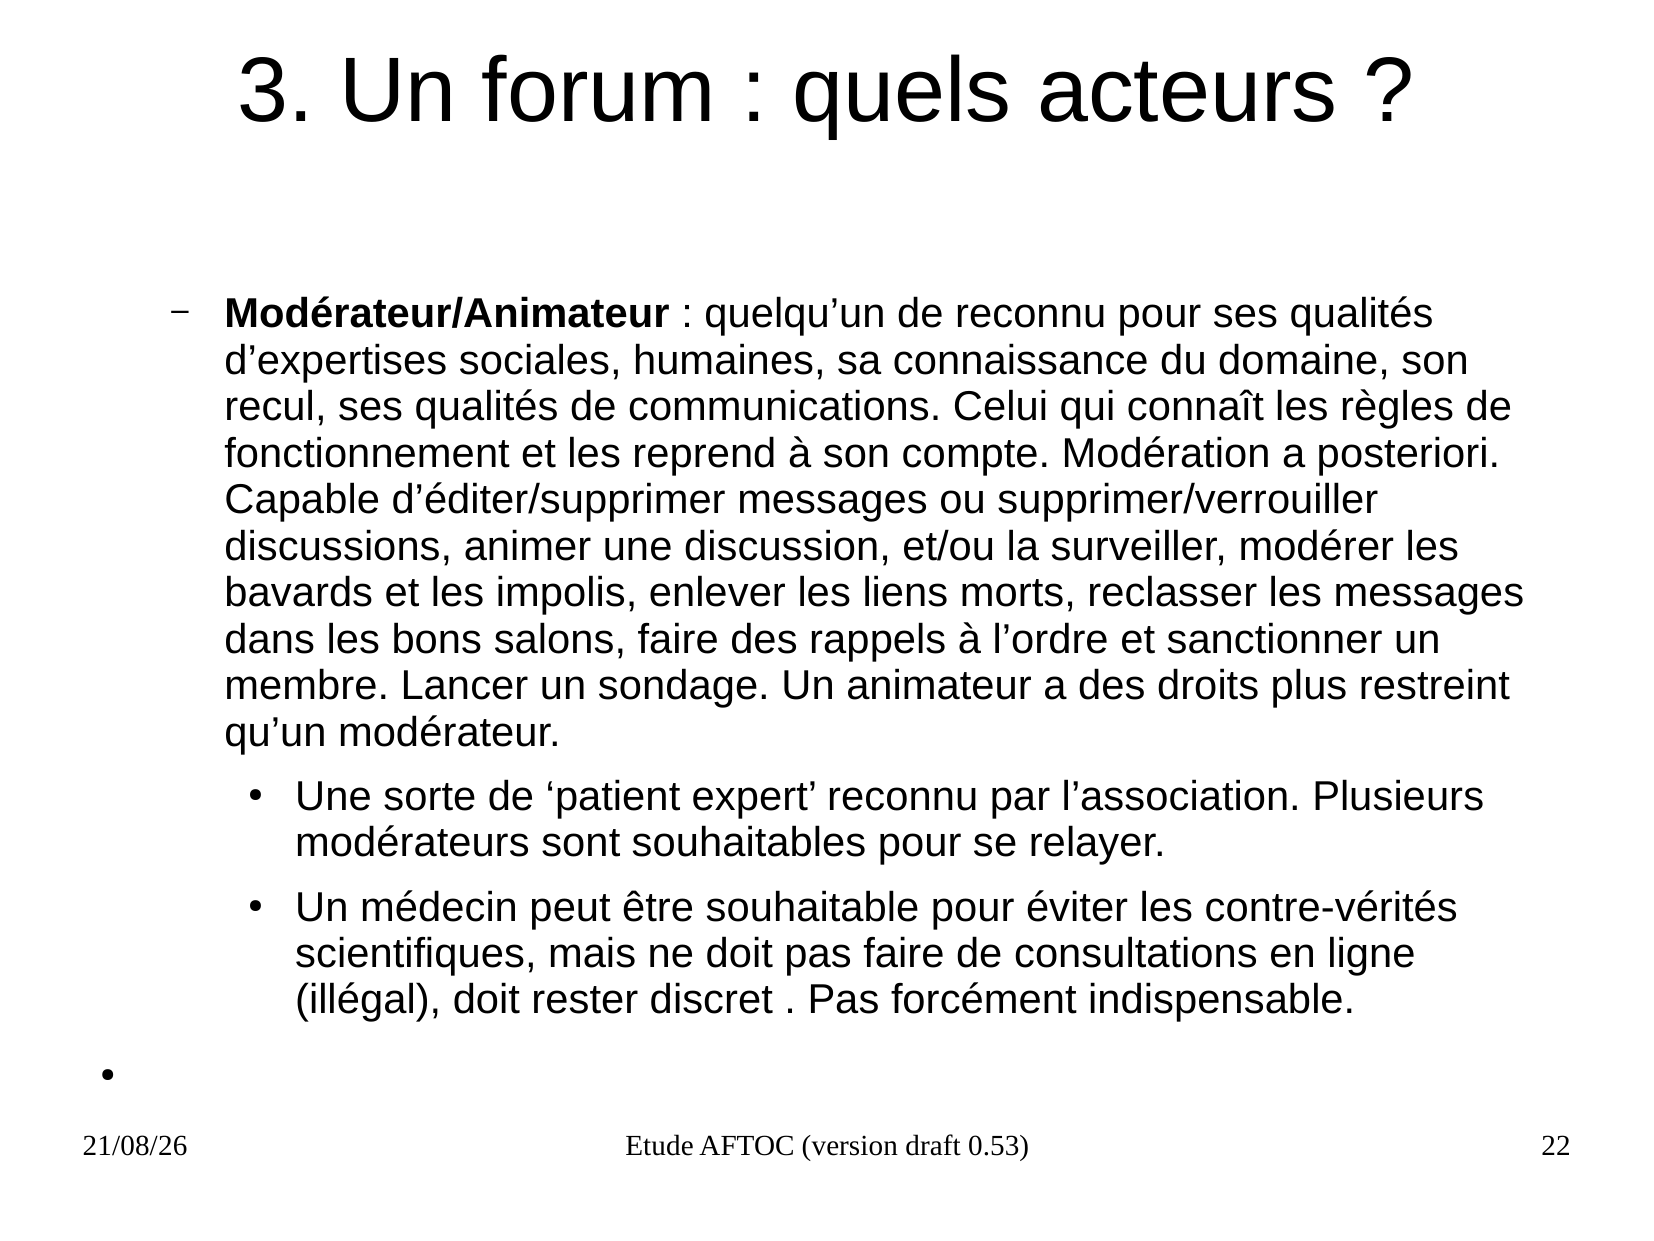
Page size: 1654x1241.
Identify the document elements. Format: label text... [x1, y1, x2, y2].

title 3. Un forum : quels acteurs ? [82, 38, 1571, 142]
list Modérateur/Animateur : quelqu’un de reconnu pour ses qualités d’expertises sociales, humaines, sa connaissance du domaine, son recul, ses qualités de communications. Celui qui connaît les règles de fonctionnement et les reprend à son compte. Modération a posteriori. Capable d’éditer/supprimer messages ou supprimer/verrouiller discussions, animer une discussion, et/ou la surveiller, modérer les bavards et les impolis, enlever les liens morts, reclasser les messages dans les bons salons, faire des rappels à l’ordre et sanctionner un membre. Lancer un sondage. Un animateur a des droits plus restreint qu’un modérateur. Une sorte de ‘patient expert’ reconnu par l’association. Plusieurs modérateurs sont souhaitables pour se relayer. Un médecin peut être souhaitable pour éviter les contre-vérités scientifiques, mais ne doit pas faire de consultations en ligne (illégal), doit rester discret . Pas forcément indispensable. [82, 290, 1571, 1010]
